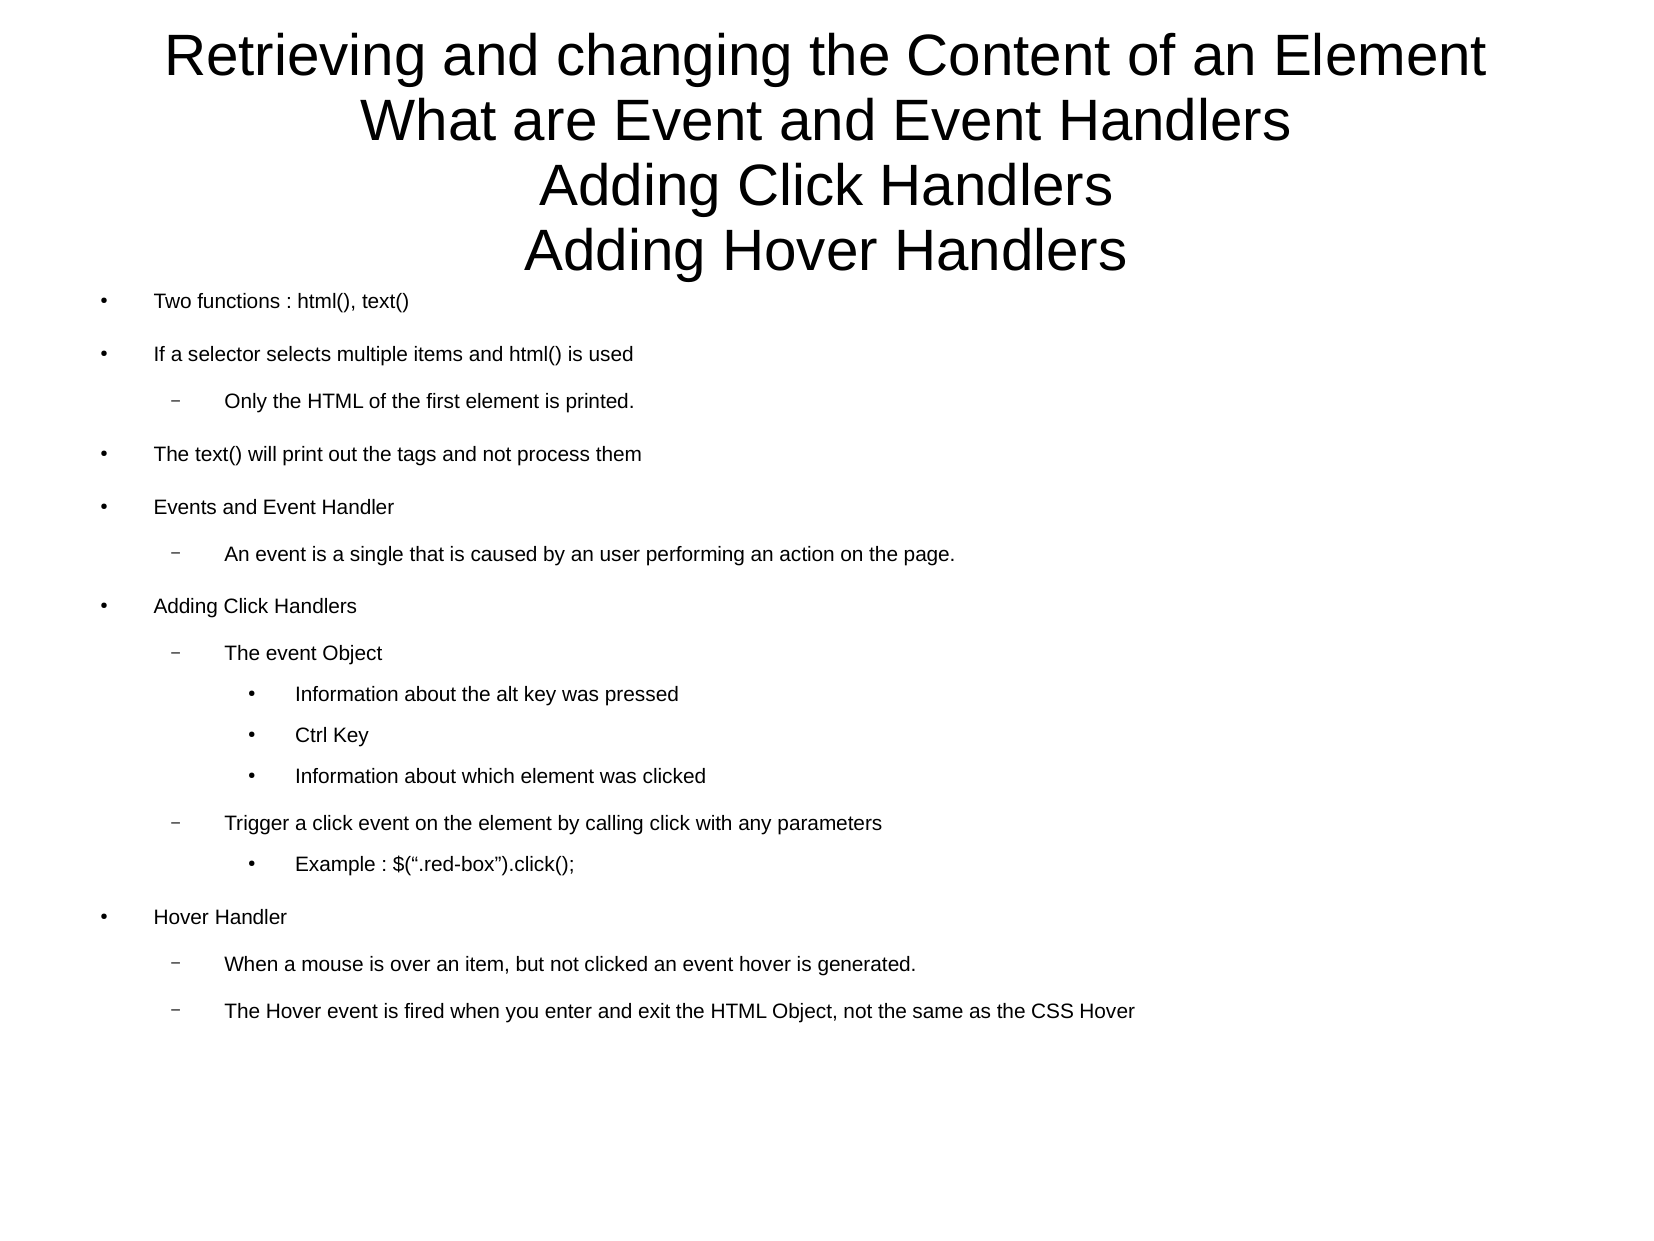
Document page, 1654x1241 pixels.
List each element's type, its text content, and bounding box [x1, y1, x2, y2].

list Two functions : html(), text() If a selector selects multiple items and html() is used Only the HTML of the first element is printed. The text() will print out the tags and not process them Events and Event Handler An event is a single that is caused by an user performing an action on the page. Adding Click Handlers The event Object Information about the alt key was pressed Ctrl Key Information about which element was clicked Trigger a click event on the element by calling click with any parameters Example : $(“.red-box”).click(); Hover Handler When a mouse is over an item, but not clicked an event hover is generated. The Hover event is fired when you enter and exit the HTML Object, not the same as the CSS Hover [82, 290, 1576, 1231]
title Retrieving and changing the Content of an Element What are Event and Event Handlers Adding Click Handlers Adding Hover Handlers [82, 22, 1571, 283]
